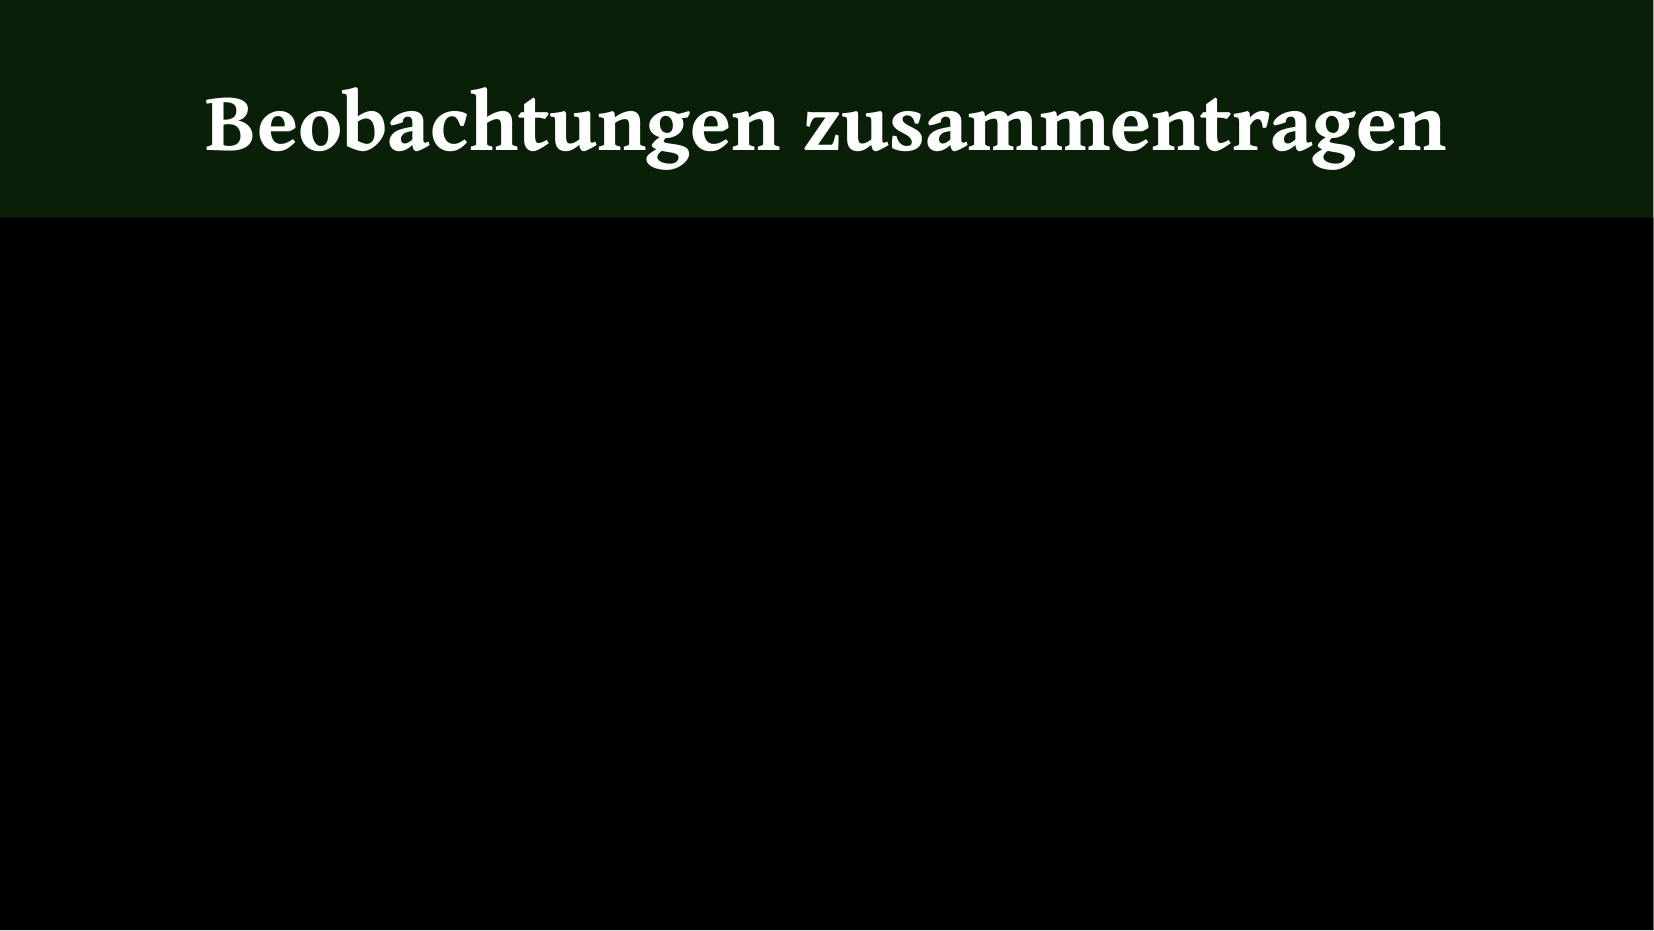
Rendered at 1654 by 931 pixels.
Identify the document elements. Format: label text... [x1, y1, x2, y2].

title Beobachtungen zusammentragen [82, 59, 1571, 193]
text_box [0, 217, 1654, 931]
